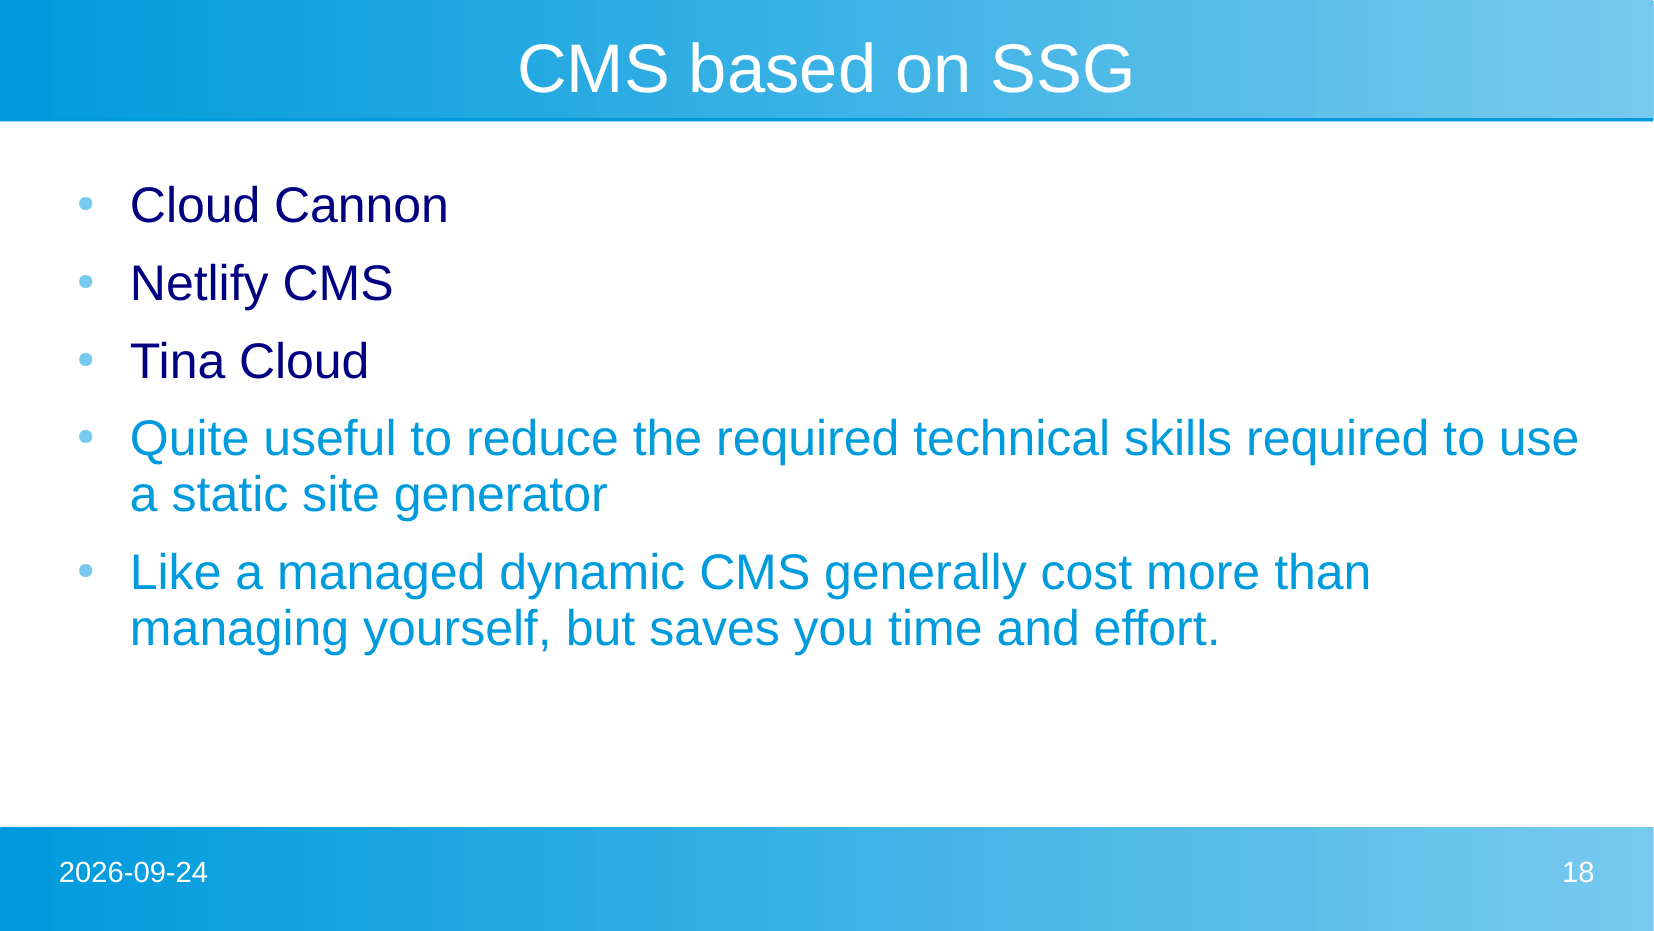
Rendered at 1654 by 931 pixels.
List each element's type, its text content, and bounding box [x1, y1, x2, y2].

list Cloud Cannon Netlify CMS Tina Cloud Quite useful to reduce the required technical skills required to use a static site generator Like a managed dynamic CMS generally cost more than managing yourself, but saves you time and effort. [59, 177, 1595, 768]
title CMS based on SSG [59, 29, 1595, 108]
